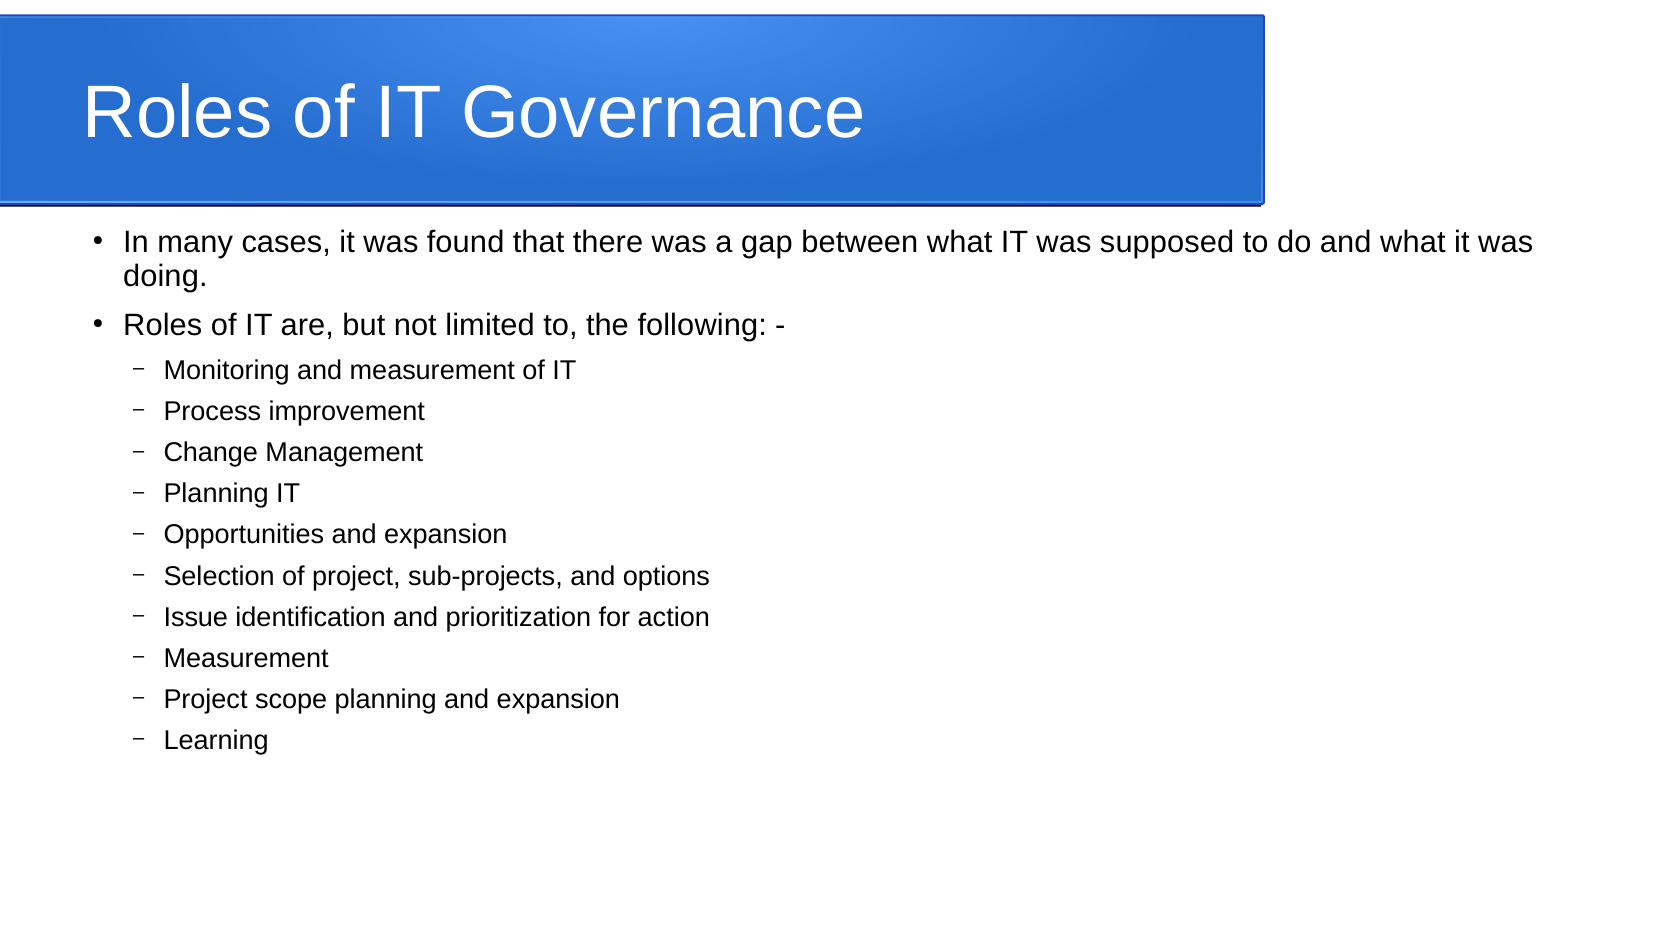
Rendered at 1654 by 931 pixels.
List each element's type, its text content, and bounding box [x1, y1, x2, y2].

title Roles of IT Governance [82, 35, 1235, 189]
list In many cases, it was found that there was a gap between what IT was supposed to do and what it was doing. Roles of IT are, but not limited to, the following: - Monitoring and measurement of IT Process improvement Change Management Planning IT Opportunities and expansion Selection of project, sub-projects, and options Issue identification and prioritization for action Measurement Project scope planning and expansion Learning [82, 224, 1606, 764]
